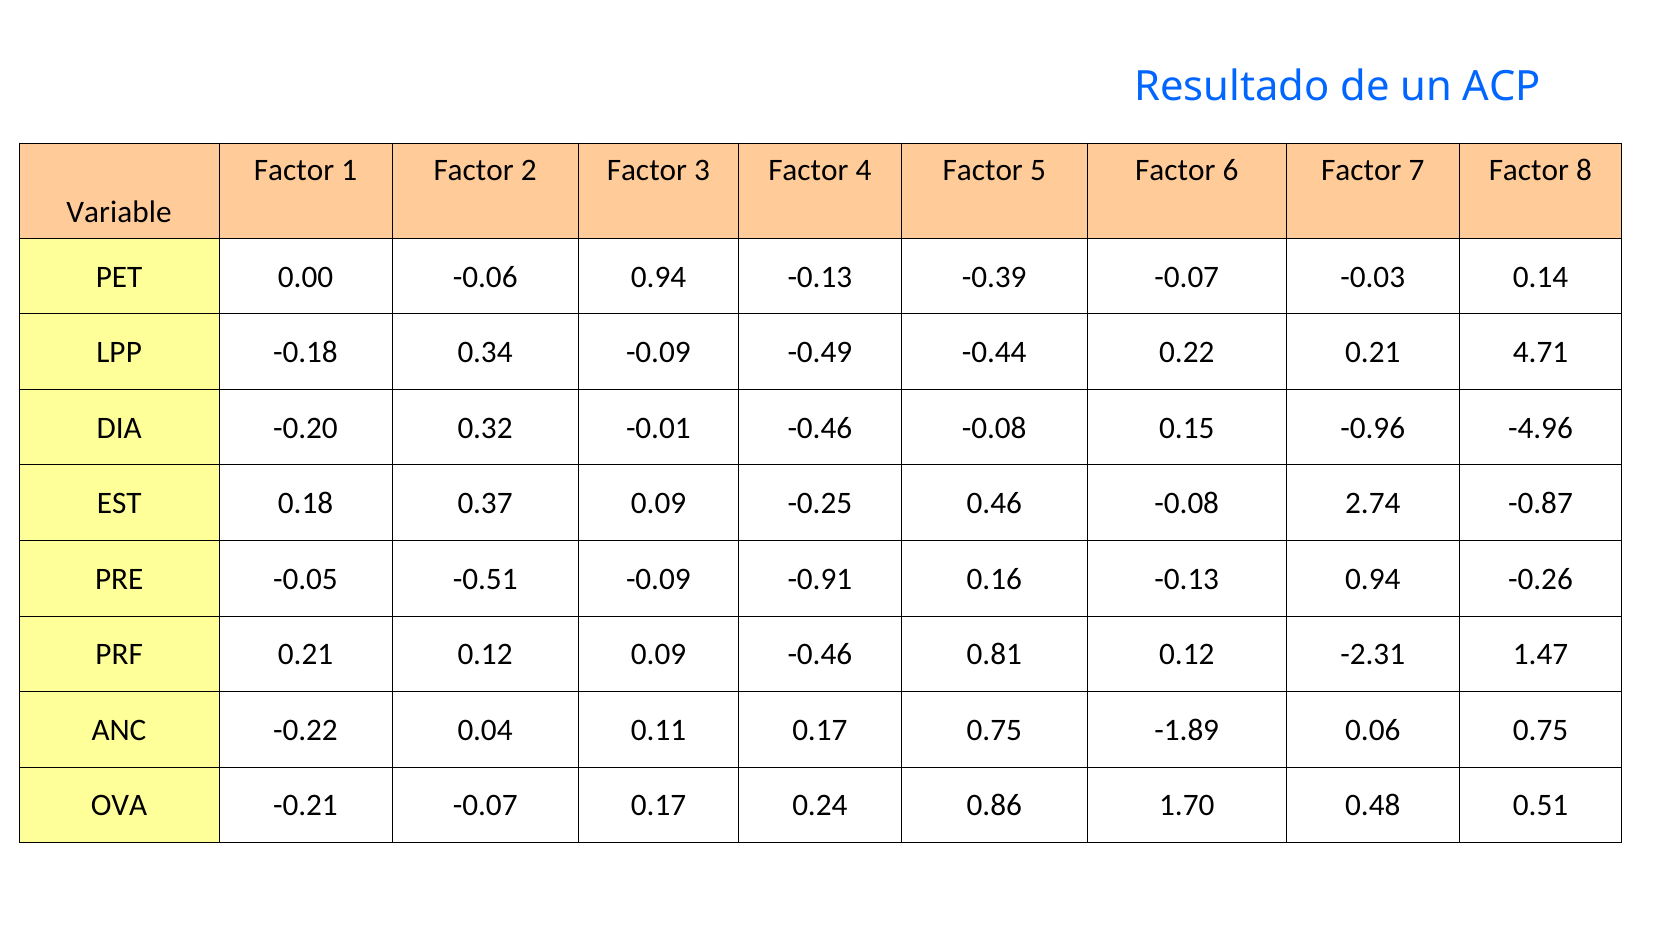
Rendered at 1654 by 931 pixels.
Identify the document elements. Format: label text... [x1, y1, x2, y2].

table_cell -0.18 [220, 314, 392, 389]
table_cell -0.07 [1088, 239, 1286, 313]
table_cell 0.15 [1088, 390, 1286, 464]
table_cell -0.22 [220, 692, 392, 767]
table_cell LPP [20, 314, 219, 389]
table_cell 0.17 [579, 768, 738, 842]
table_cell 0.32 [393, 390, 578, 464]
table_cell -0.20 [220, 390, 392, 464]
table_cell -0.08 [902, 390, 1087, 464]
table_cell 1.70 [1088, 768, 1286, 842]
table_cell -0.13 [1088, 541, 1286, 616]
table_cell PET [20, 239, 219, 313]
table_cell -0.87 [1460, 465, 1621, 540]
table_cell -0.25 [739, 465, 901, 540]
table_cell 0.06 [1287, 692, 1459, 767]
table_cell 0.16 [902, 541, 1087, 616]
table_cell 0.04 [393, 692, 578, 767]
table_cell 0.12 [1088, 617, 1286, 691]
table_cell -0.44 [902, 314, 1087, 389]
table_cell 0.34 [393, 314, 578, 389]
table_cell -0.06 [393, 239, 578, 313]
table_header Factor 2 [393, 144, 578, 238]
table_cell -0.03 [1287, 239, 1459, 313]
table_cell 0.21 [220, 617, 392, 691]
table_cell -0.05 [220, 541, 392, 616]
table_cell 0.94 [1287, 541, 1459, 616]
table_cell -0.08 [1088, 465, 1286, 540]
table_cell -0.21 [220, 768, 392, 842]
table_cell 4.71 [1460, 314, 1621, 389]
table_cell 0.21 [1287, 314, 1459, 389]
table_cell -4.96 [1460, 390, 1621, 464]
table_cell -0.46 [739, 390, 901, 464]
table_cell PRE [20, 541, 219, 616]
table_cell 0.14 [1460, 239, 1621, 313]
table_header Factor 4 [739, 144, 901, 238]
table_cell 0.24 [739, 768, 901, 842]
table_cell DIA [20, 390, 219, 464]
table_header Factor 1 [220, 144, 392, 238]
table_header Factor 7 [1287, 144, 1459, 238]
text_box Resultado de un ACP [1119, 51, 1557, 118]
table_cell -0.51 [393, 541, 578, 616]
table_cell 0.86 [902, 768, 1087, 842]
table_cell 2.74 [1287, 465, 1459, 540]
table_header Variable [20, 144, 219, 238]
table_cell 0.09 [579, 465, 738, 540]
table_cell -2.31 [1287, 617, 1459, 691]
table_cell 0.00 [220, 239, 392, 313]
table_header Factor 6 [1088, 144, 1286, 238]
table_cell -0.07 [393, 768, 578, 842]
table_cell 0.11 [579, 692, 738, 767]
table_cell 0.75 [1460, 692, 1621, 767]
table_cell PRF [20, 617, 219, 691]
table_cell -1.89 [1088, 692, 1286, 767]
table_cell 0.81 [902, 617, 1087, 691]
table_cell 0.48 [1287, 768, 1459, 842]
table_cell 0.94 [579, 239, 738, 313]
table_header Factor 5 [902, 144, 1087, 238]
table_cell 0.37 [393, 465, 578, 540]
table_cell -0.46 [739, 617, 901, 691]
table_cell -0.26 [1460, 541, 1621, 616]
table_cell 0.09 [579, 617, 738, 691]
table_cell -0.49 [739, 314, 901, 389]
table_cell 0.51 [1460, 768, 1621, 842]
table_cell ANC [20, 692, 219, 767]
table_cell -0.39 [902, 239, 1087, 313]
table_cell -0.96 [1287, 390, 1459, 464]
table_cell OVA [20, 768, 219, 842]
table_cell -0.01 [579, 390, 738, 464]
table_cell -0.09 [579, 314, 738, 389]
table_cell 0.18 [220, 465, 392, 540]
table_cell EST [20, 465, 219, 540]
table_cell 0.22 [1088, 314, 1286, 389]
table_cell -0.09 [579, 541, 738, 616]
table_header Factor 8 [1460, 144, 1621, 238]
table_cell -0.91 [739, 541, 901, 616]
table_cell 0.75 [902, 692, 1087, 767]
table_cell 0.12 [393, 617, 578, 691]
table_cell -0.13 [739, 239, 901, 313]
table_cell 0.46 [902, 465, 1087, 540]
table_header Factor 3 [579, 144, 738, 238]
table_cell 1.47 [1460, 617, 1621, 691]
table_cell 0.17 [739, 692, 901, 767]
